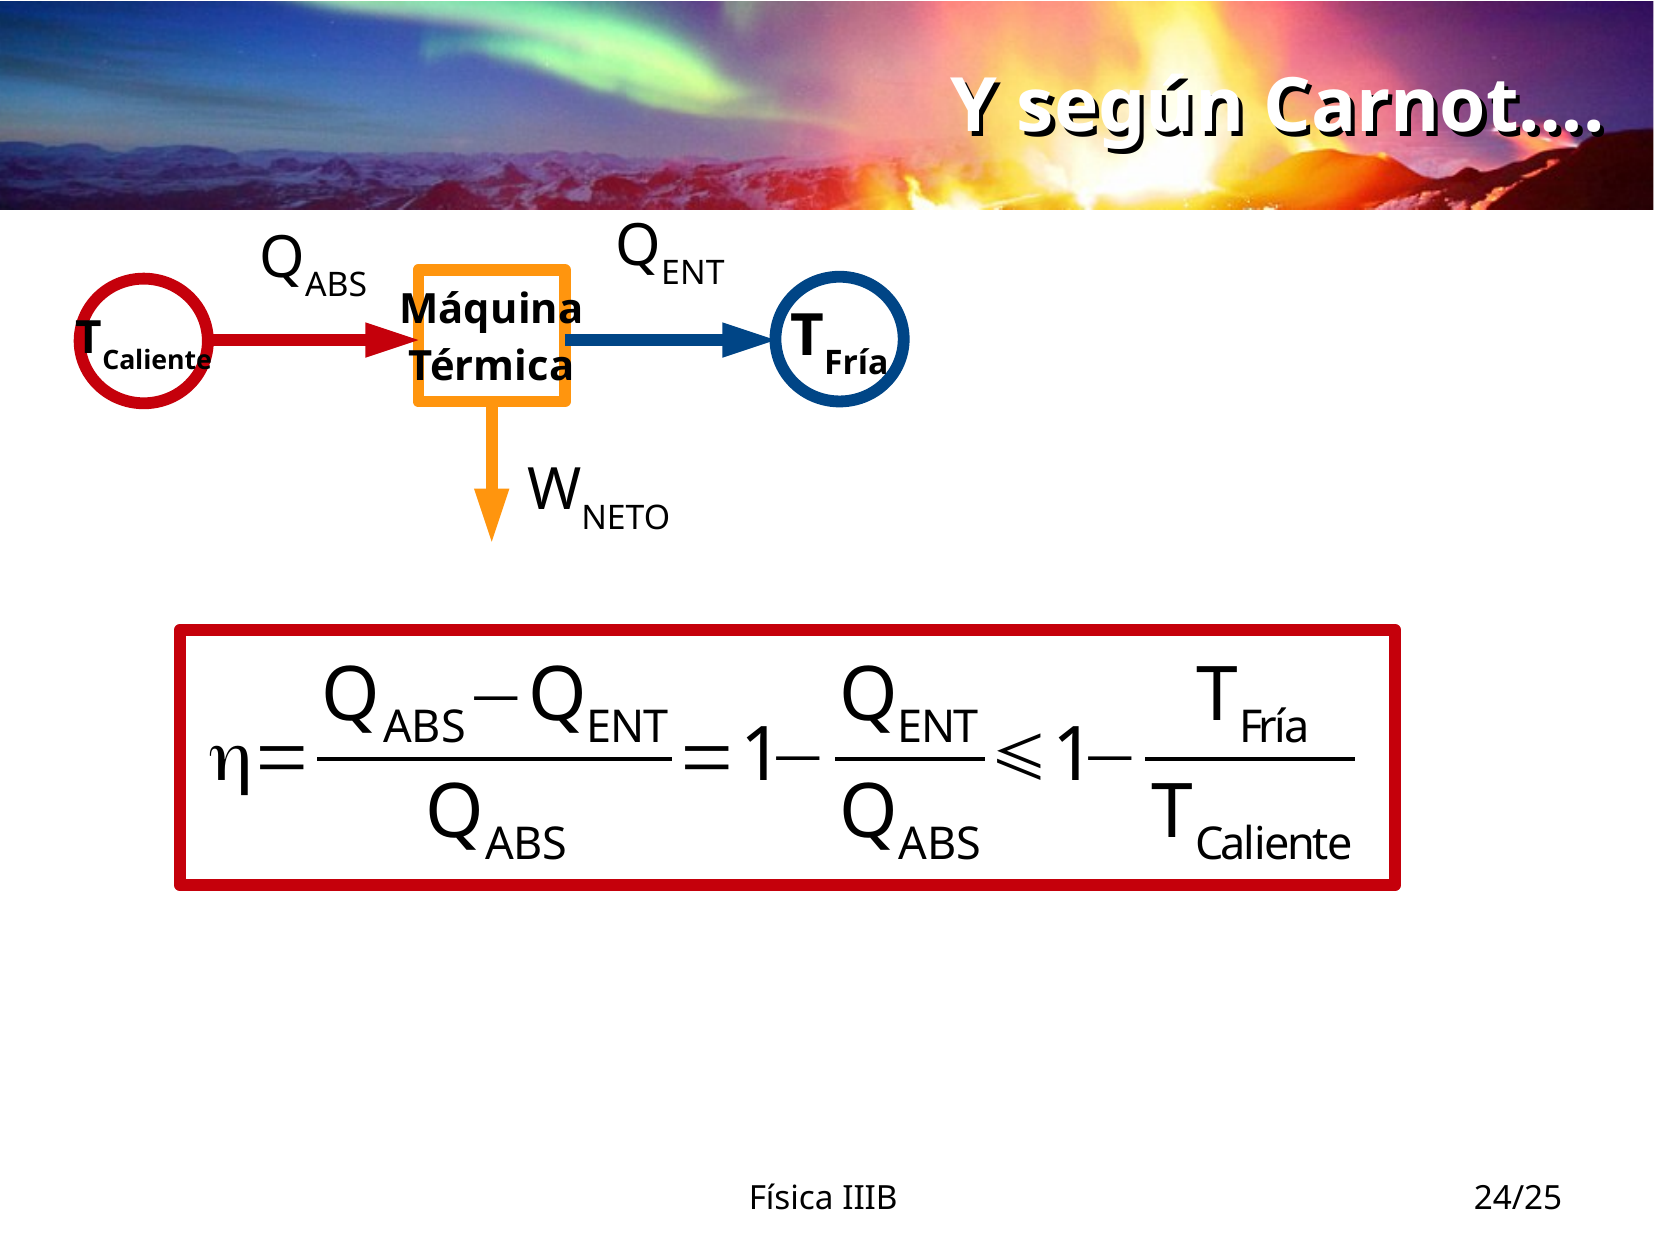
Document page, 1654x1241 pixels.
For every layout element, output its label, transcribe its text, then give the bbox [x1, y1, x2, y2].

text_box TFría [775, 276, 904, 402]
picture [0, 1, 1654, 210]
chart [199, 648, 1366, 871]
text_box Máquina Térmica [418, 269, 565, 402]
text_box WNETO [508, 440, 689, 572]
text_box TCaliente [79, 278, 208, 404]
title Y según Carnot…. [45, 15, 1606, 191]
